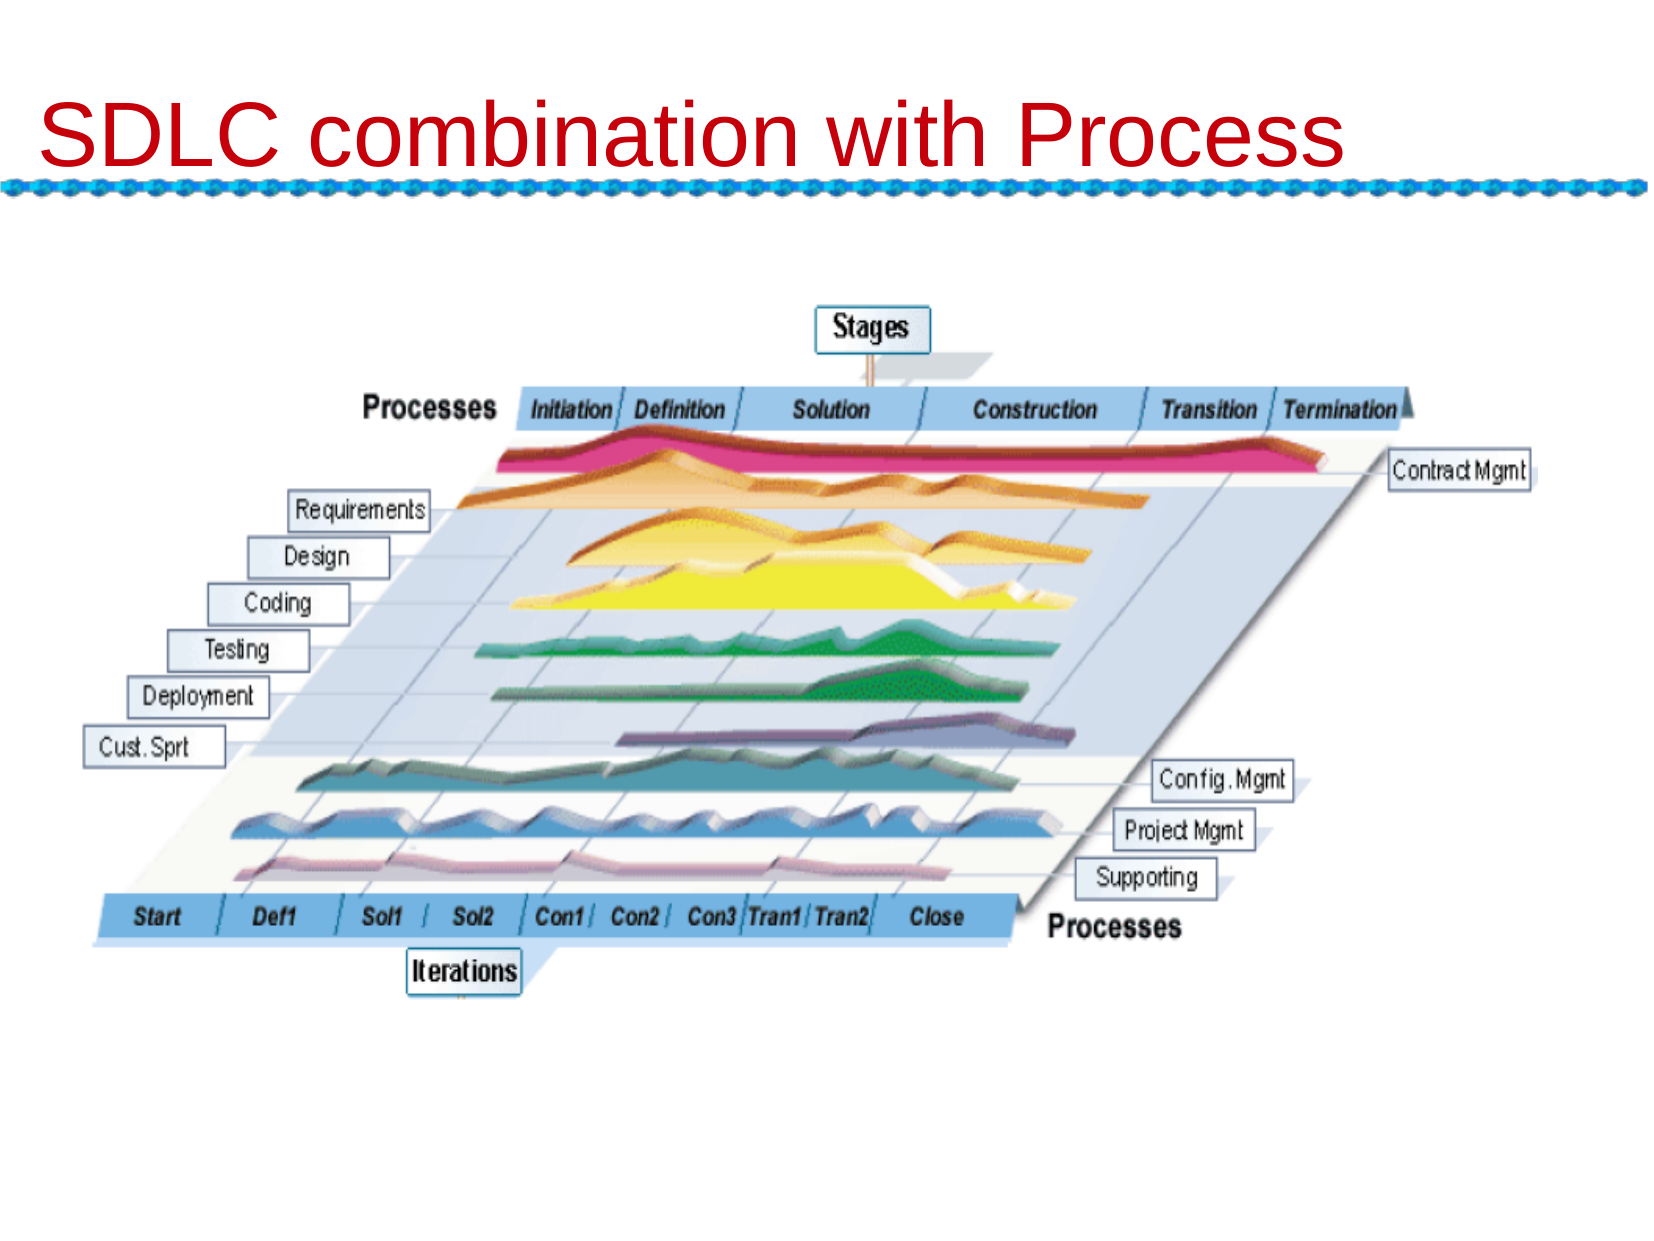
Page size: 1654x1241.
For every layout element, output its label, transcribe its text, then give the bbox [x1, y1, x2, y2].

title SDLC combination with Process [37, 31, 1651, 239]
picture [78, 299, 1538, 1006]
picture [0, 178, 37, 199]
